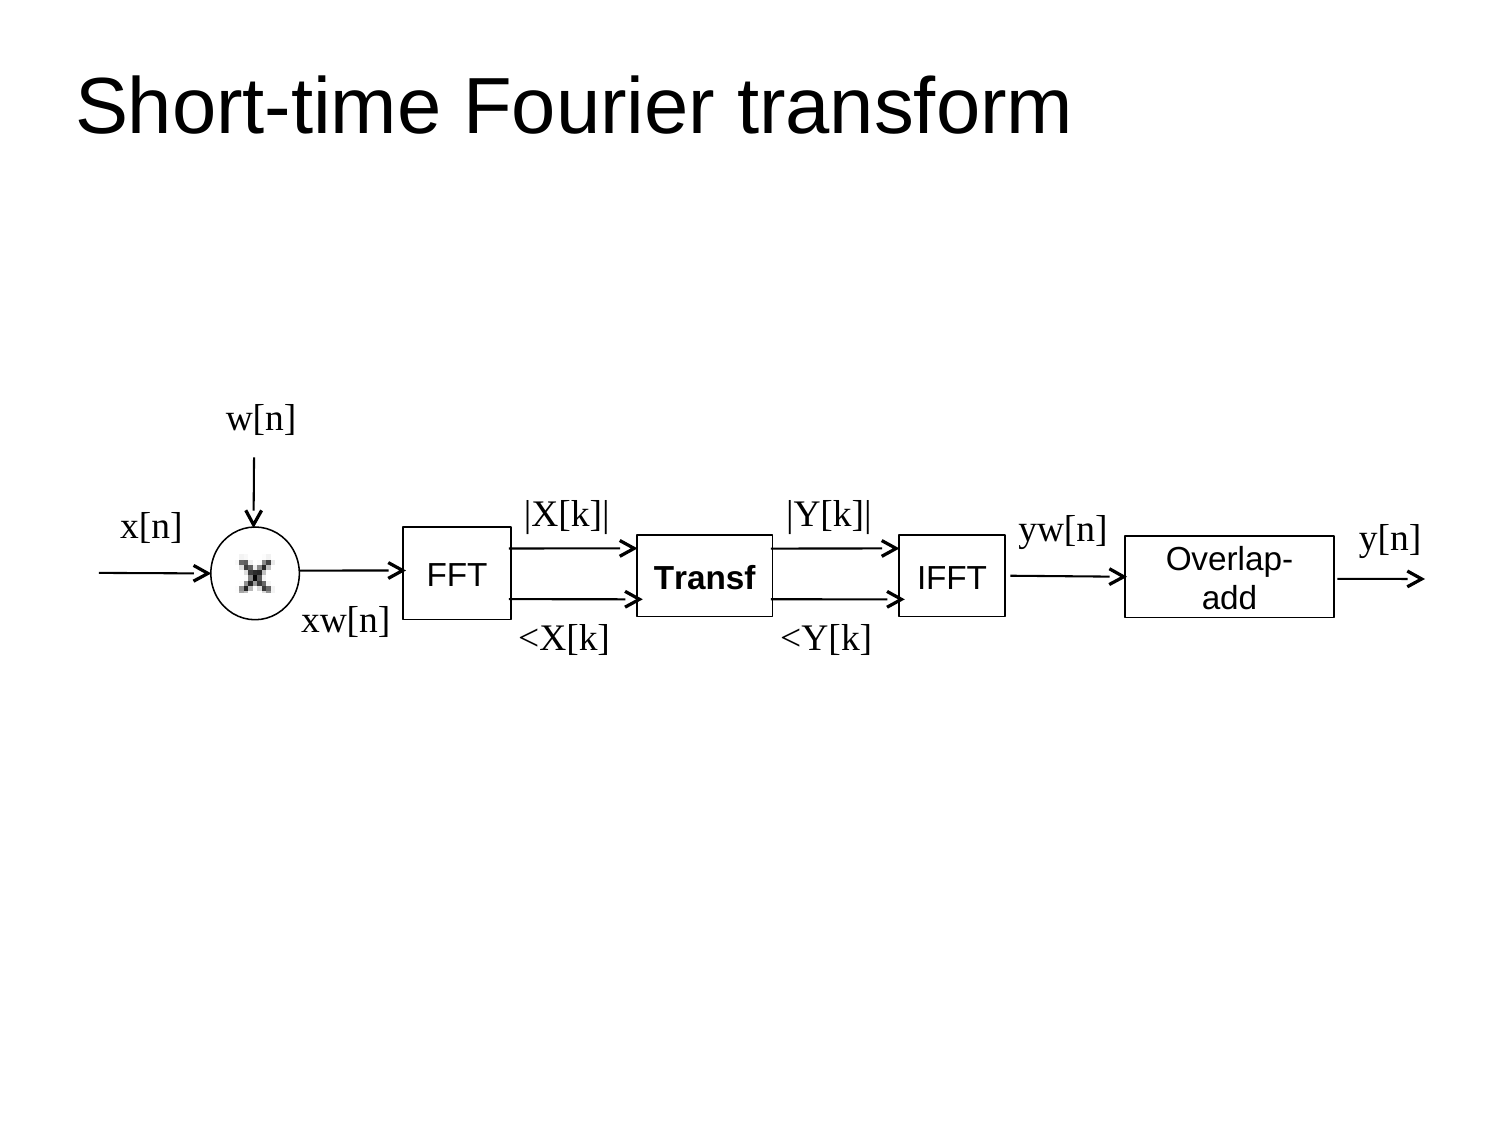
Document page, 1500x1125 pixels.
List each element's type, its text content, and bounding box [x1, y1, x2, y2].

text_box x[n] [105, 498, 198, 555]
text_box w[n] [211, 389, 312, 447]
title Short-time Fourier transform [75, 12, 1426, 201]
text_box FFT [402, 526, 512, 620]
text_box yw[n] [1003, 500, 1123, 558]
picture [226, 539, 281, 593]
text_box <Y[k] [765, 609, 888, 667]
text_box <X[k] [503, 609, 626, 667]
text_box Transf [637, 535, 773, 617]
text_box IFFT [899, 535, 1006, 617]
text_box y[n] [1344, 510, 1437, 567]
text_box xw[n] [286, 591, 406, 649]
text_box |Y[k]| [771, 485, 887, 543]
text_box |X[k]| [509, 485, 625, 543]
text_box Overlap-add [1125, 536, 1335, 618]
